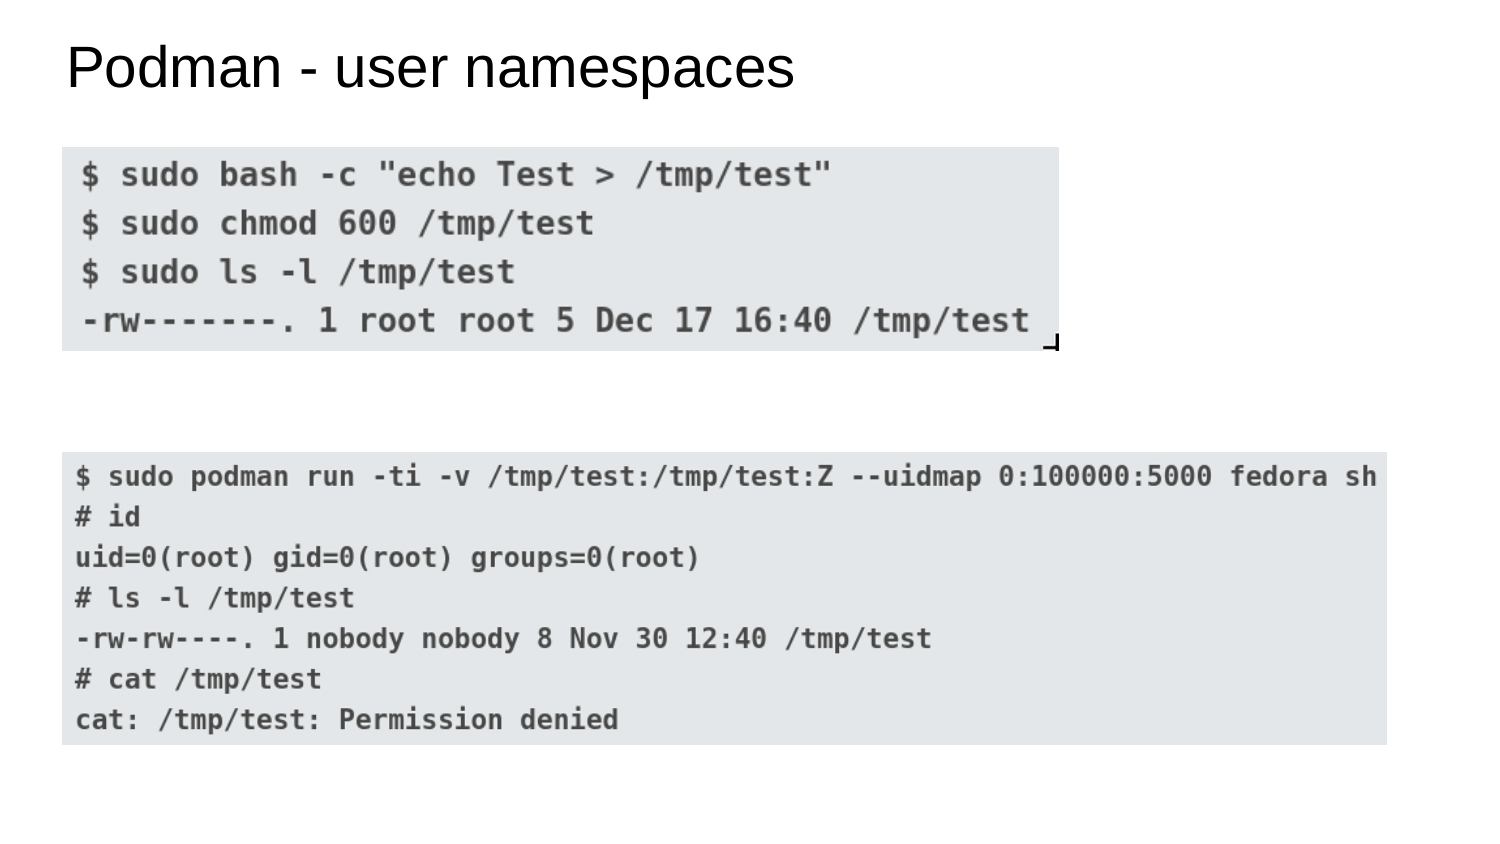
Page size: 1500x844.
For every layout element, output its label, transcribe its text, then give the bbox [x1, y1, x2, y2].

picture [62, 452, 1387, 745]
picture [62, 147, 1059, 351]
title Podman - user namespaces [51, 13, 1449, 108]
